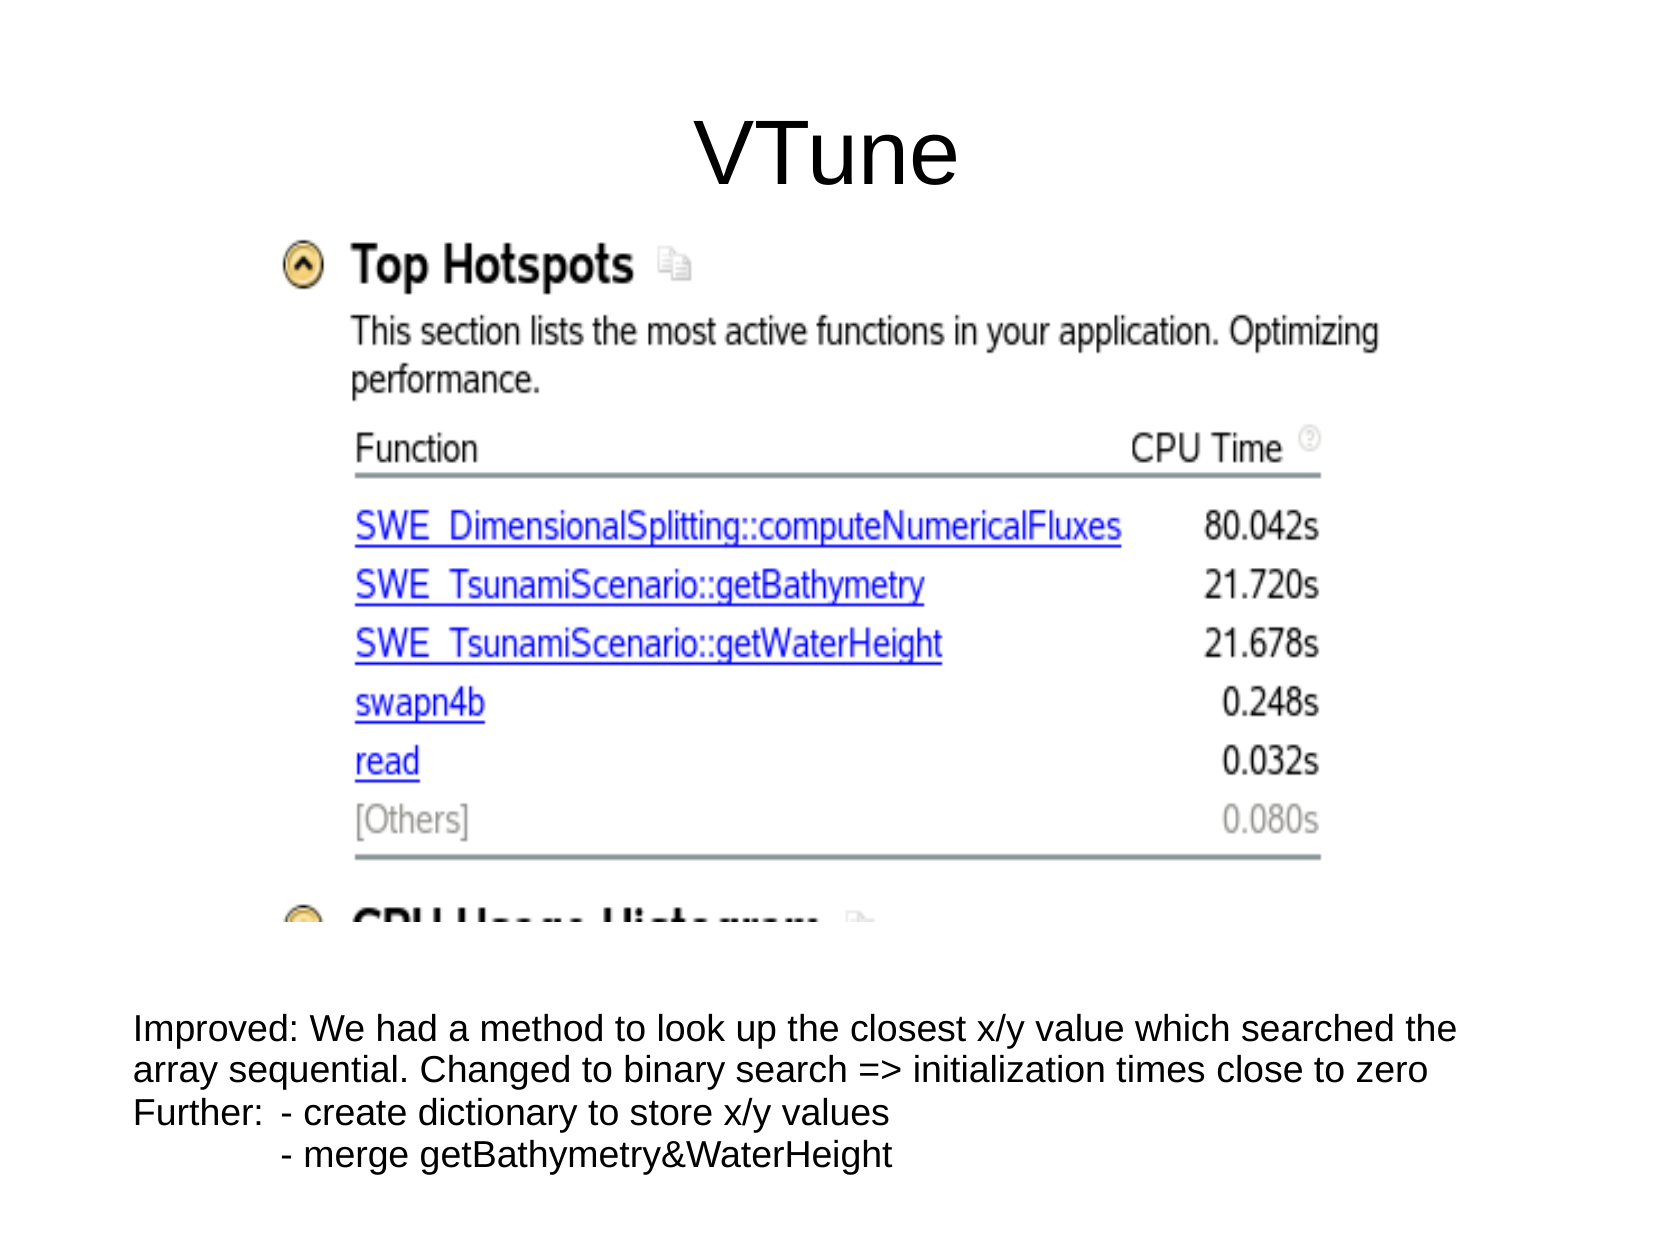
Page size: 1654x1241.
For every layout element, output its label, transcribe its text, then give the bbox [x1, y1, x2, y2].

text_box Improved: We had a method to look up the closest x/y value which searched the array sequential. Changed to binary search => initialization times close to zero Further: - create dictionary to store x/y values - merge getBathymetry&WaterHeight [118, 999, 1473, 1183]
picture [248, 236, 1382, 922]
title VTune [82, 49, 1571, 257]
